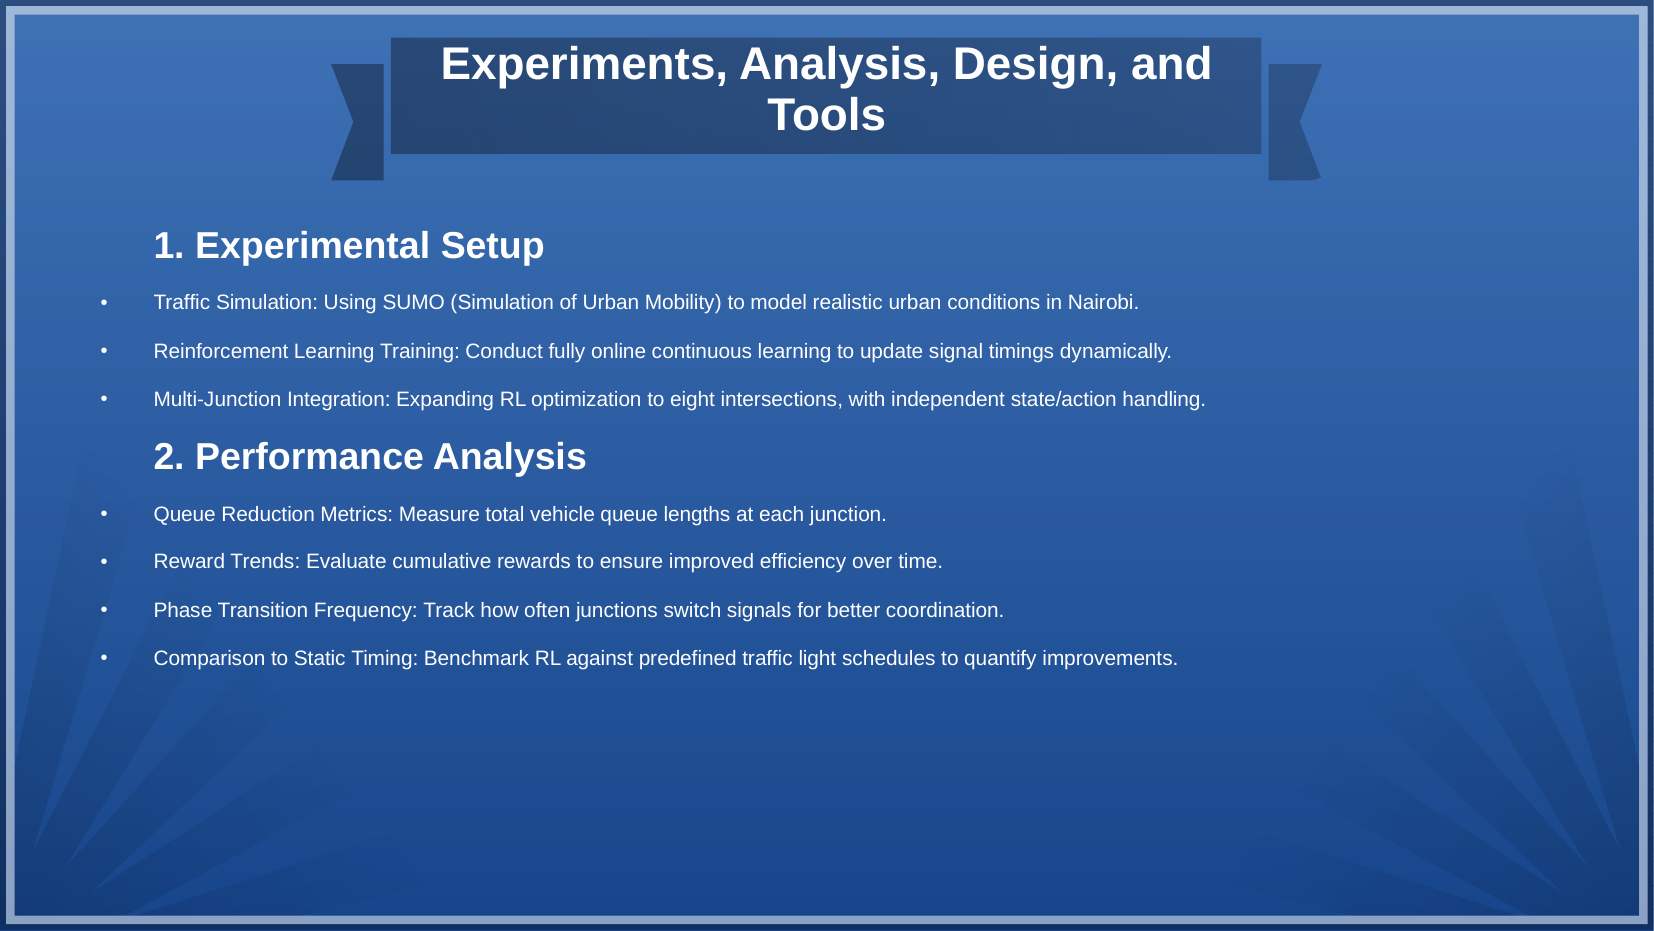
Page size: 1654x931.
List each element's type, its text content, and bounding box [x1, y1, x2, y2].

title Experiments, Analysis, Design, and Tools [389, 37, 1264, 192]
list 1. Experimental Setup Traffic Simulation: Using SUMO (Simulation of Urban Mobility) to model realistic urban conditions in Nairobi. Reinforcement Learning Training: Conduct fully online continuous learning to update signal timings dynamically. Multi-Junction Integration: Expanding RL optimization to eight intersections, with independent state/action handling. 2. Performance Analysis Queue Reduction Metrics: Measure total vehicle queue lengths at each junction. Reward Trends: Evaluate cumulative rewards to ensure improved efficiency over time. Phase Transition Frequency: Track how often junctions switch signals for better coordination. Comparison to Static Timing: Benchmark RL against predefined traffic light schedules to quantify improvements. [82, 224, 1571, 848]
